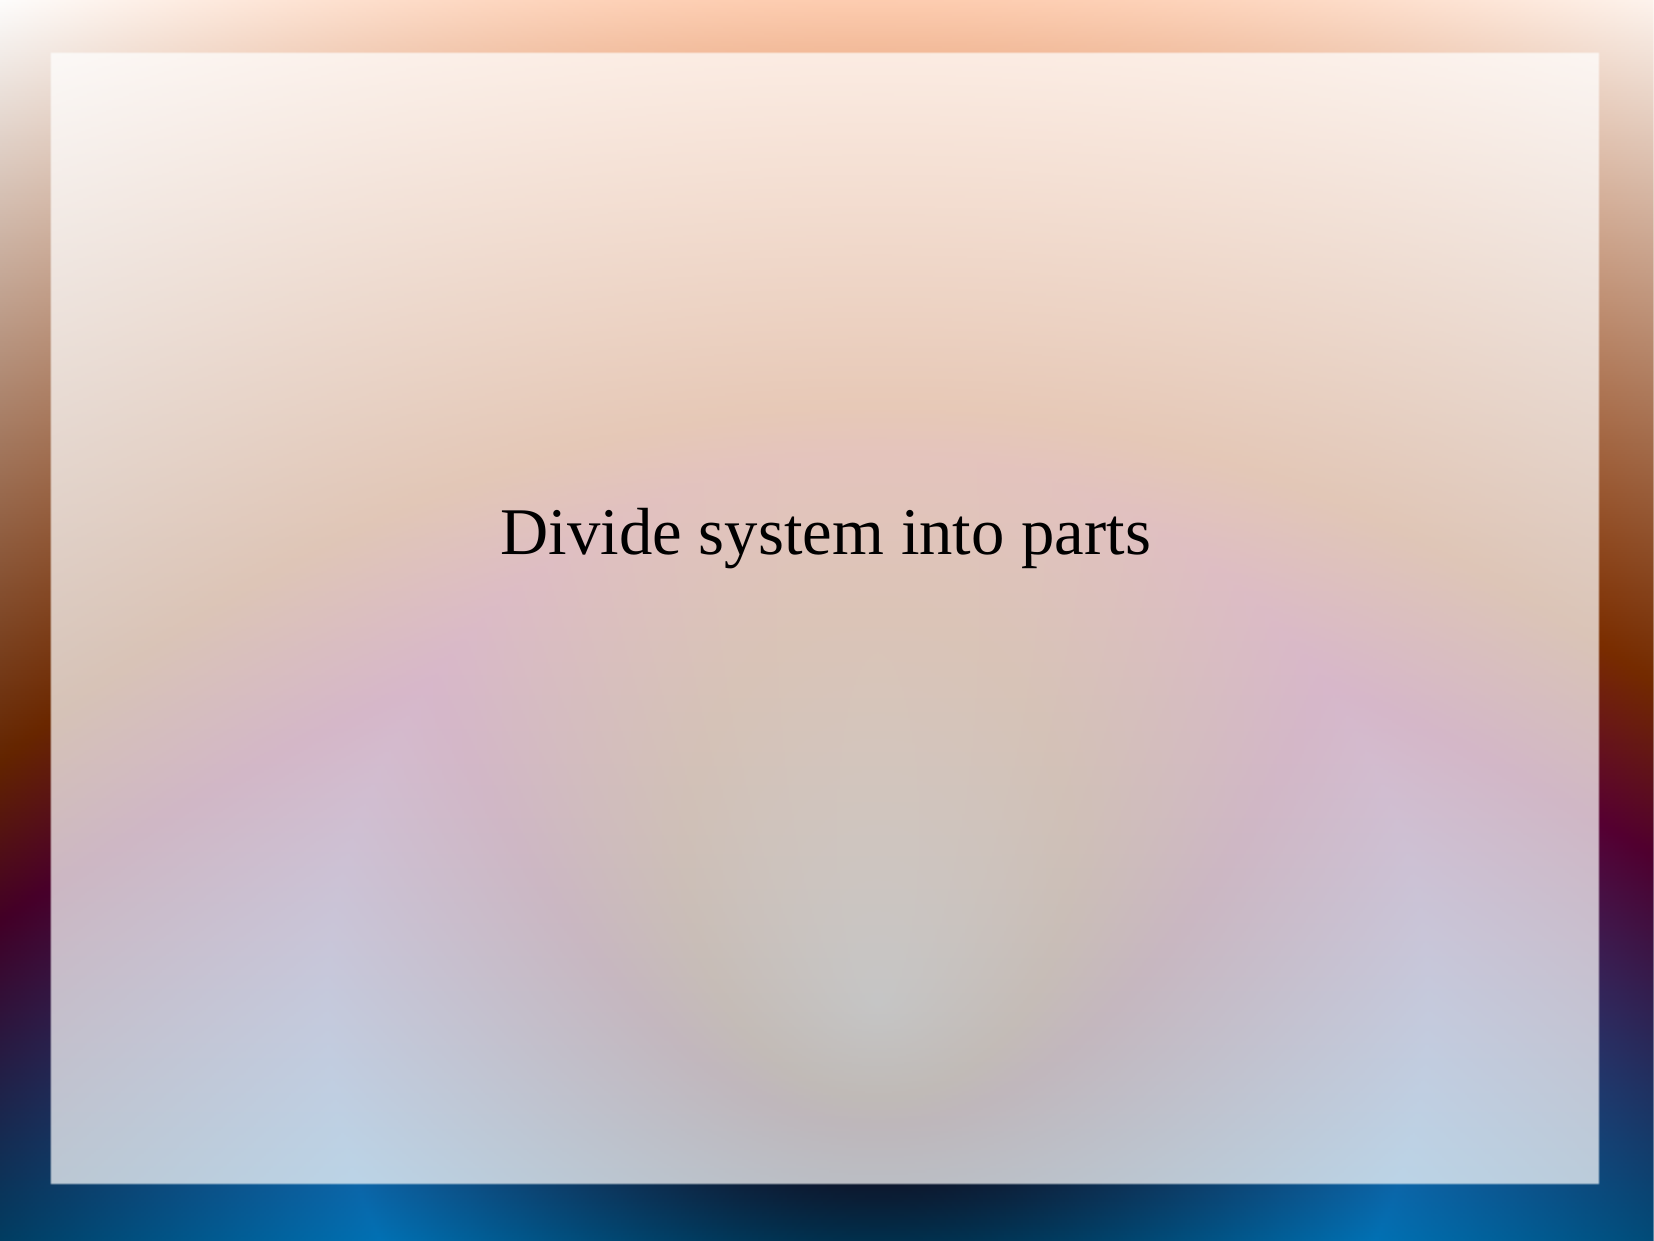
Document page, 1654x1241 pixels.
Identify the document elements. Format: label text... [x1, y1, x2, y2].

picture [0, 0, 1654, 1241]
subtitle Divide system into parts [82, 55, 1571, 1010]
